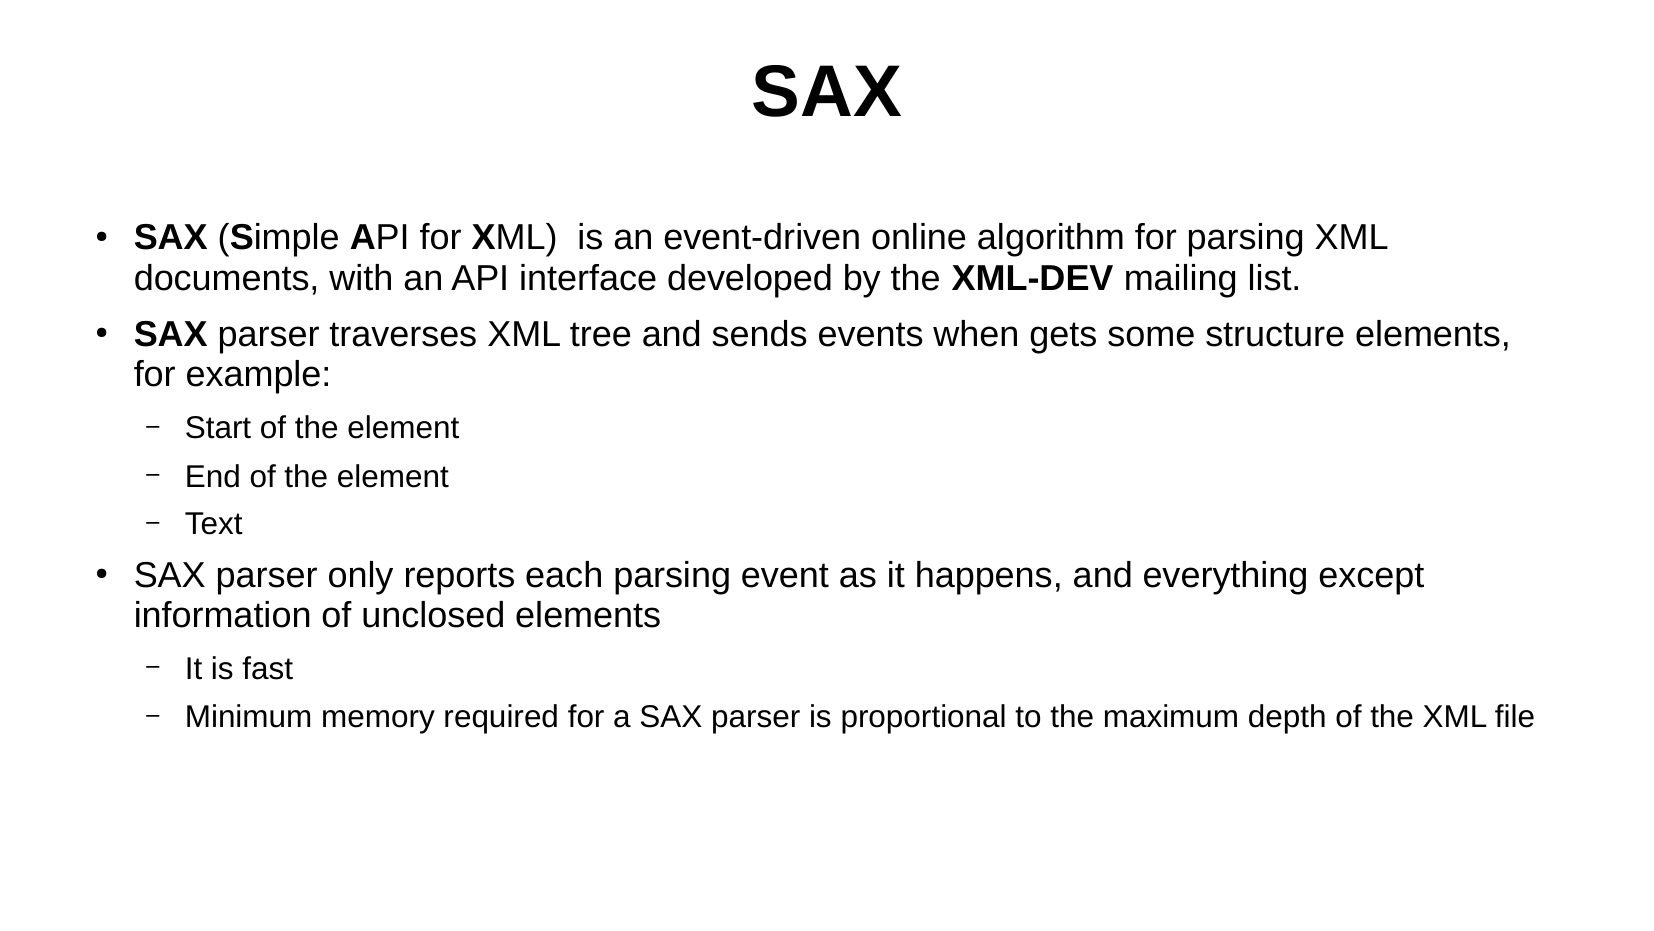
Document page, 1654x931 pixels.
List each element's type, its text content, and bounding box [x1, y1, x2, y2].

list SAX (Simple API for XML) is an event-driven online algorithm for parsing XML documents, with an API interface developed by the XML-DEV mailing list. SAX parser traverses XML tree and sends events when gets some structure elements, for example: Start of the element End of the element Text SAX parser only reports each parsing event as it happens, and everything except information of unclosed elements It is fast Minimum memory required for a SAX parser is proportional to the maximum depth of the XML file [82, 217, 1538, 758]
title SAX [82, 37, 1571, 147]
